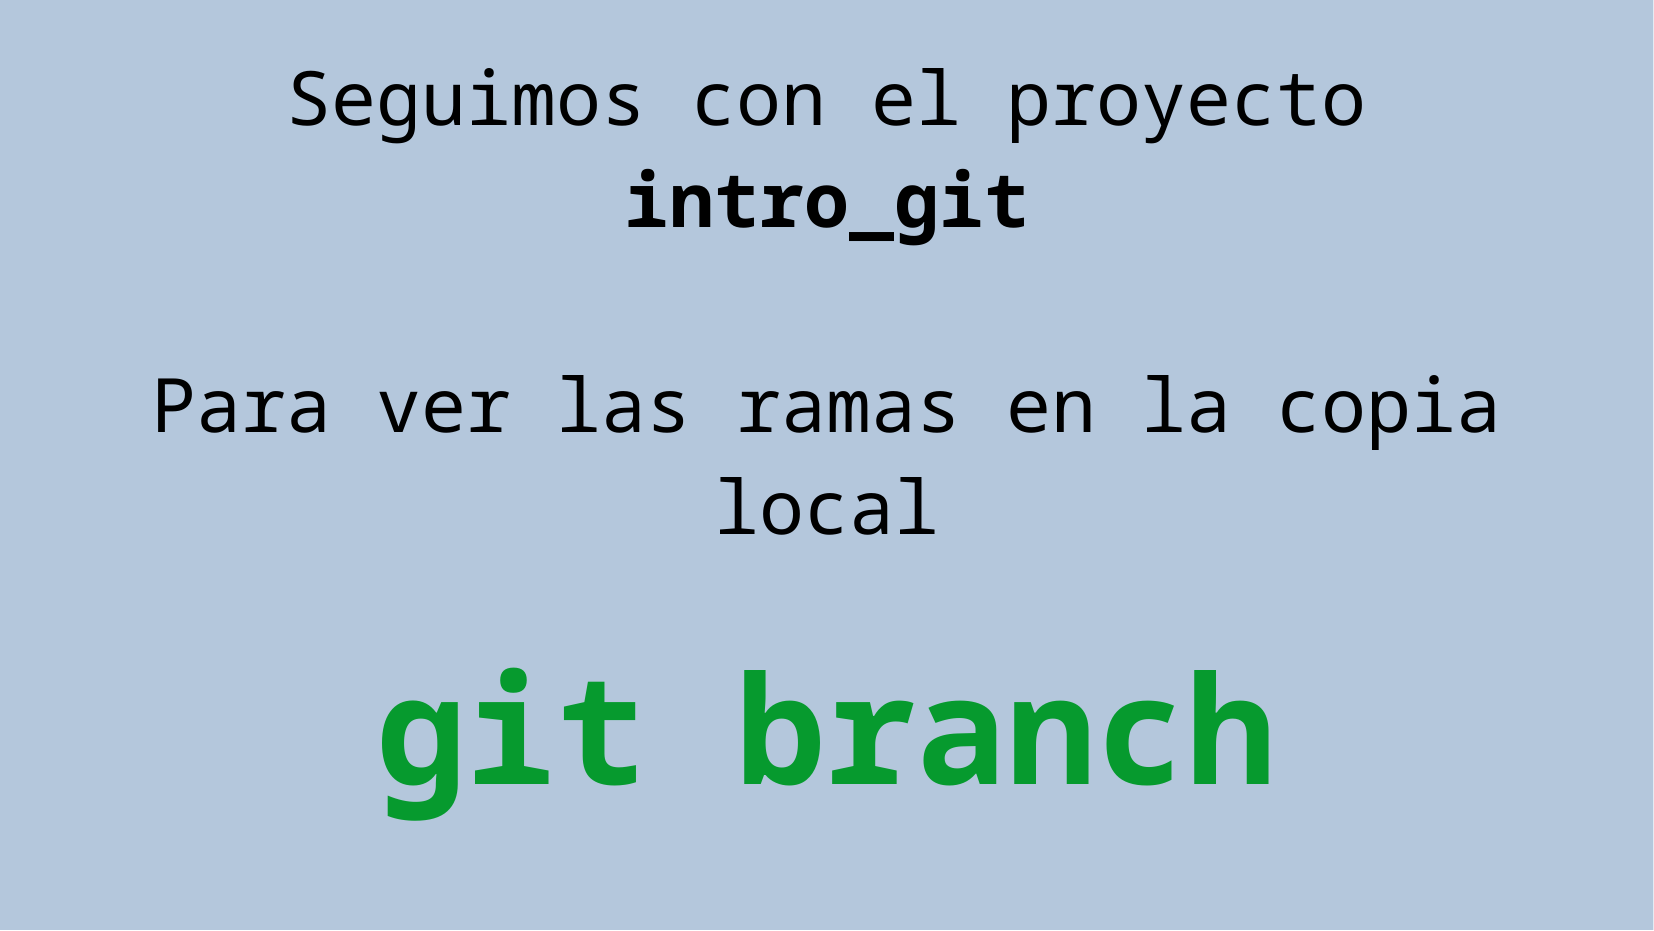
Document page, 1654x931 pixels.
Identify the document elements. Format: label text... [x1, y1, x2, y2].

subtitle Seguimos con el proyecto intro_git Para ver las ramas en la copia local git branch [82, 76, 1571, 797]
